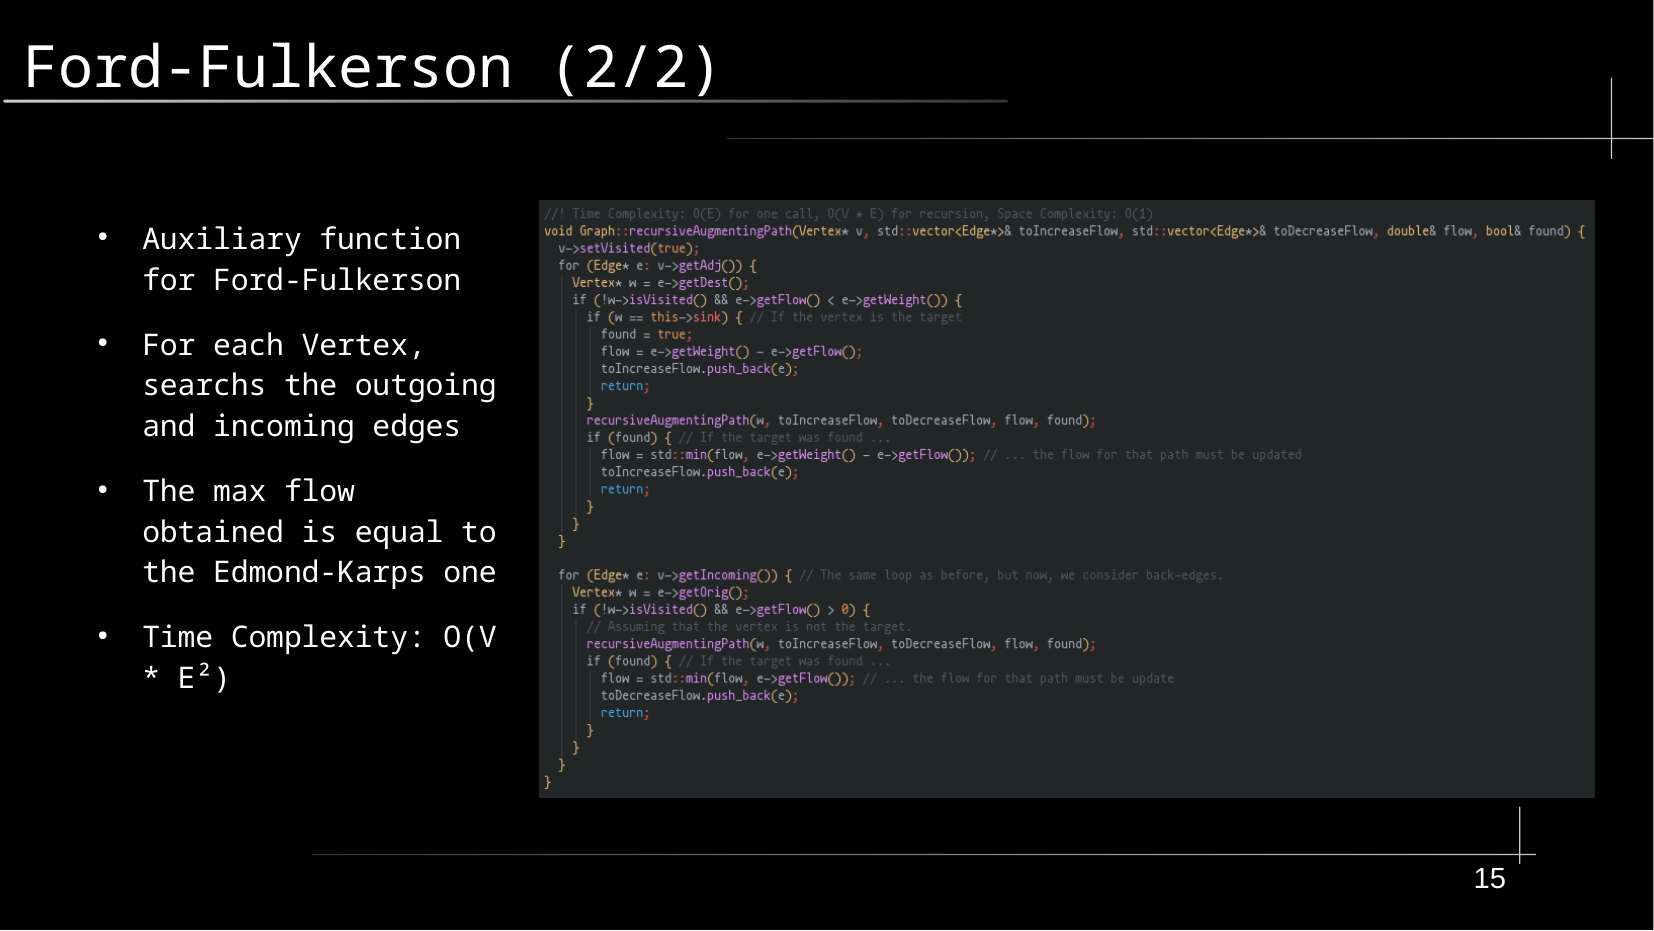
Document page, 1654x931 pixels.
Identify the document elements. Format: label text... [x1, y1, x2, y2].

title Ford-Fulkerson (2/2) [23, 11, 1589, 119]
list Auxiliary function for Ford-Fulkerson For each Vertex, searchs the outgoing and incoming edges The max flow obtained is equal to the Edmond-Karps one Time Complexity: O(V * E²) [82, 217, 502, 758]
picture [539, 200, 1595, 798]
